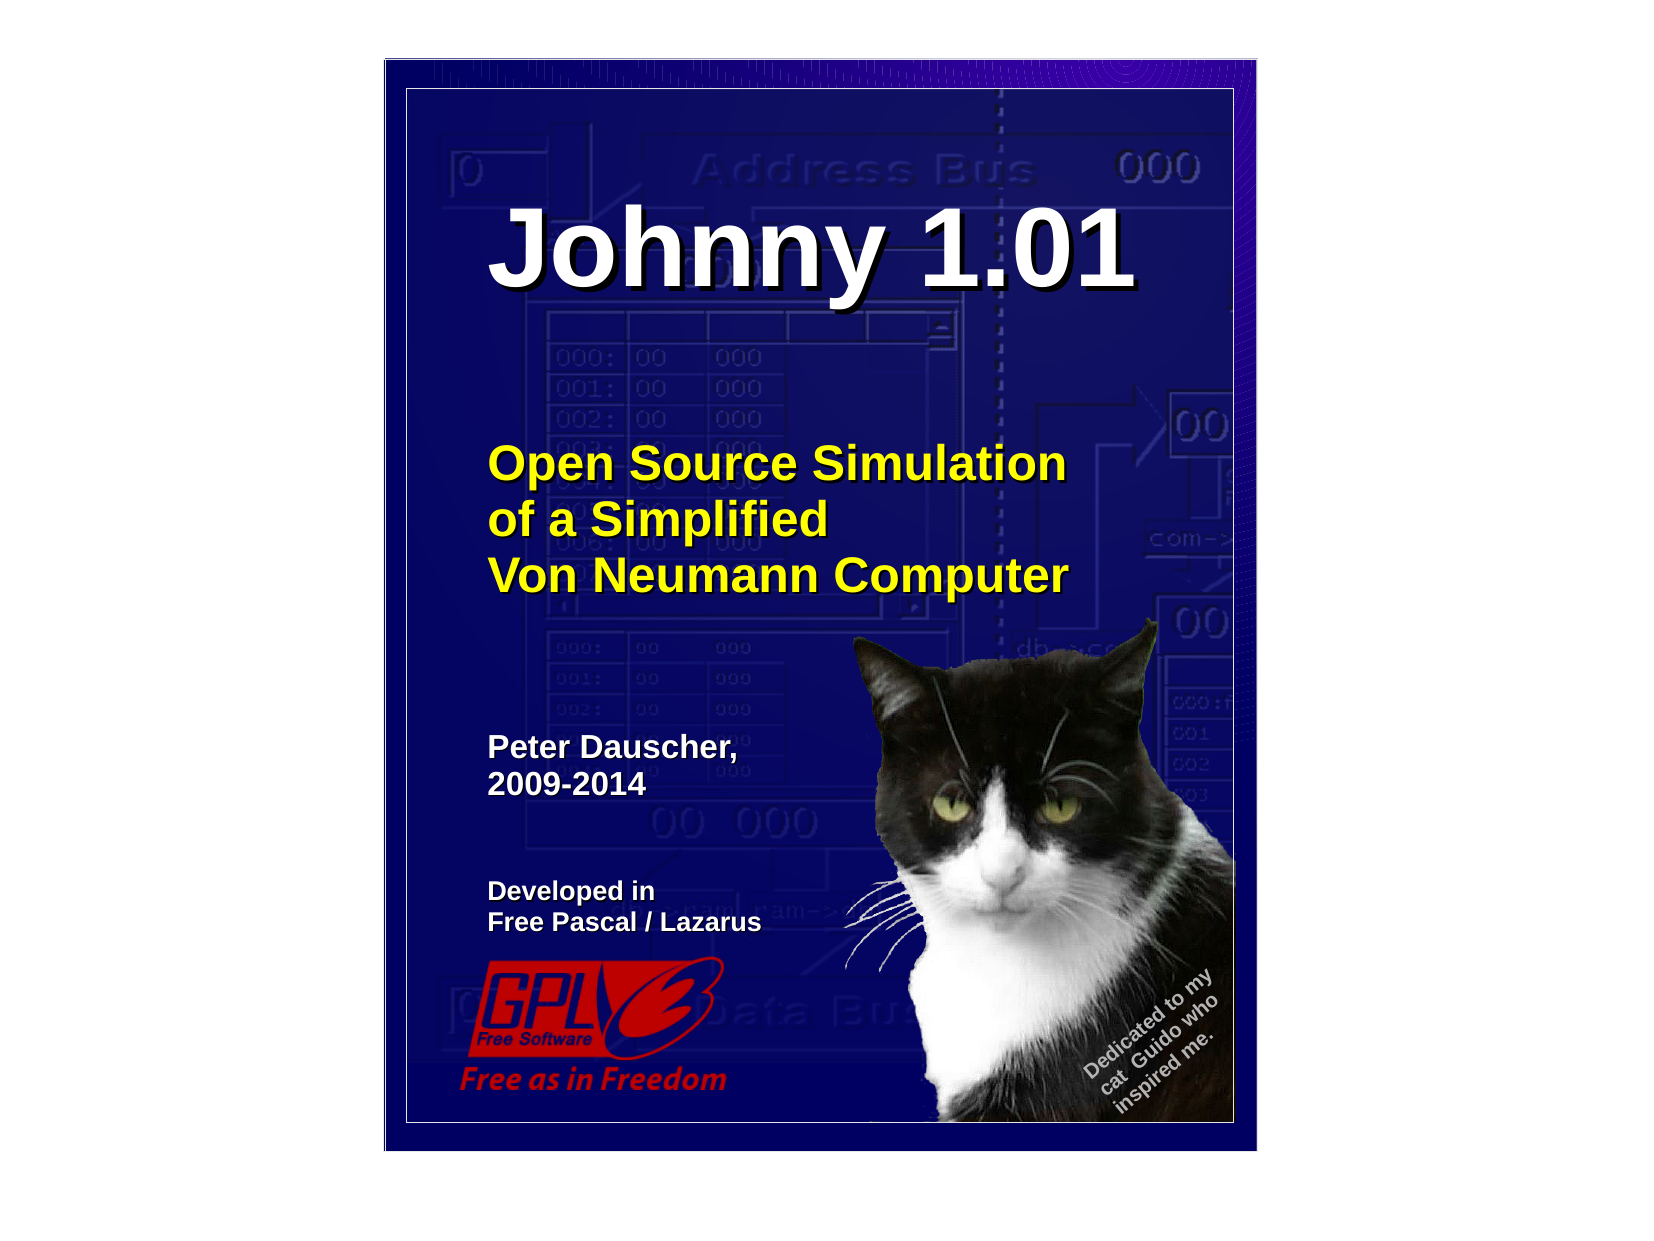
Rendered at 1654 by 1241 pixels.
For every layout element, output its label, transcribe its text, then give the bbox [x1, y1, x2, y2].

picture [1137, 1041, 1233, 1122]
picture [460, 956, 727, 1090]
text_box Dedicated to my cat Guido who inspired me. [1062, 944, 1268, 1136]
text_box [407, 89, 1233, 1122]
text_box Johnny 1.01 Open Source Simulation of a Simplified Von Neumann Computer Peter Dauscher, 2009-2014 Developed in Free Pascal / Lazarus [472, 177, 1211, 1034]
text_box [383, 59, 1258, 1152]
picture [825, 560, 1233, 1122]
